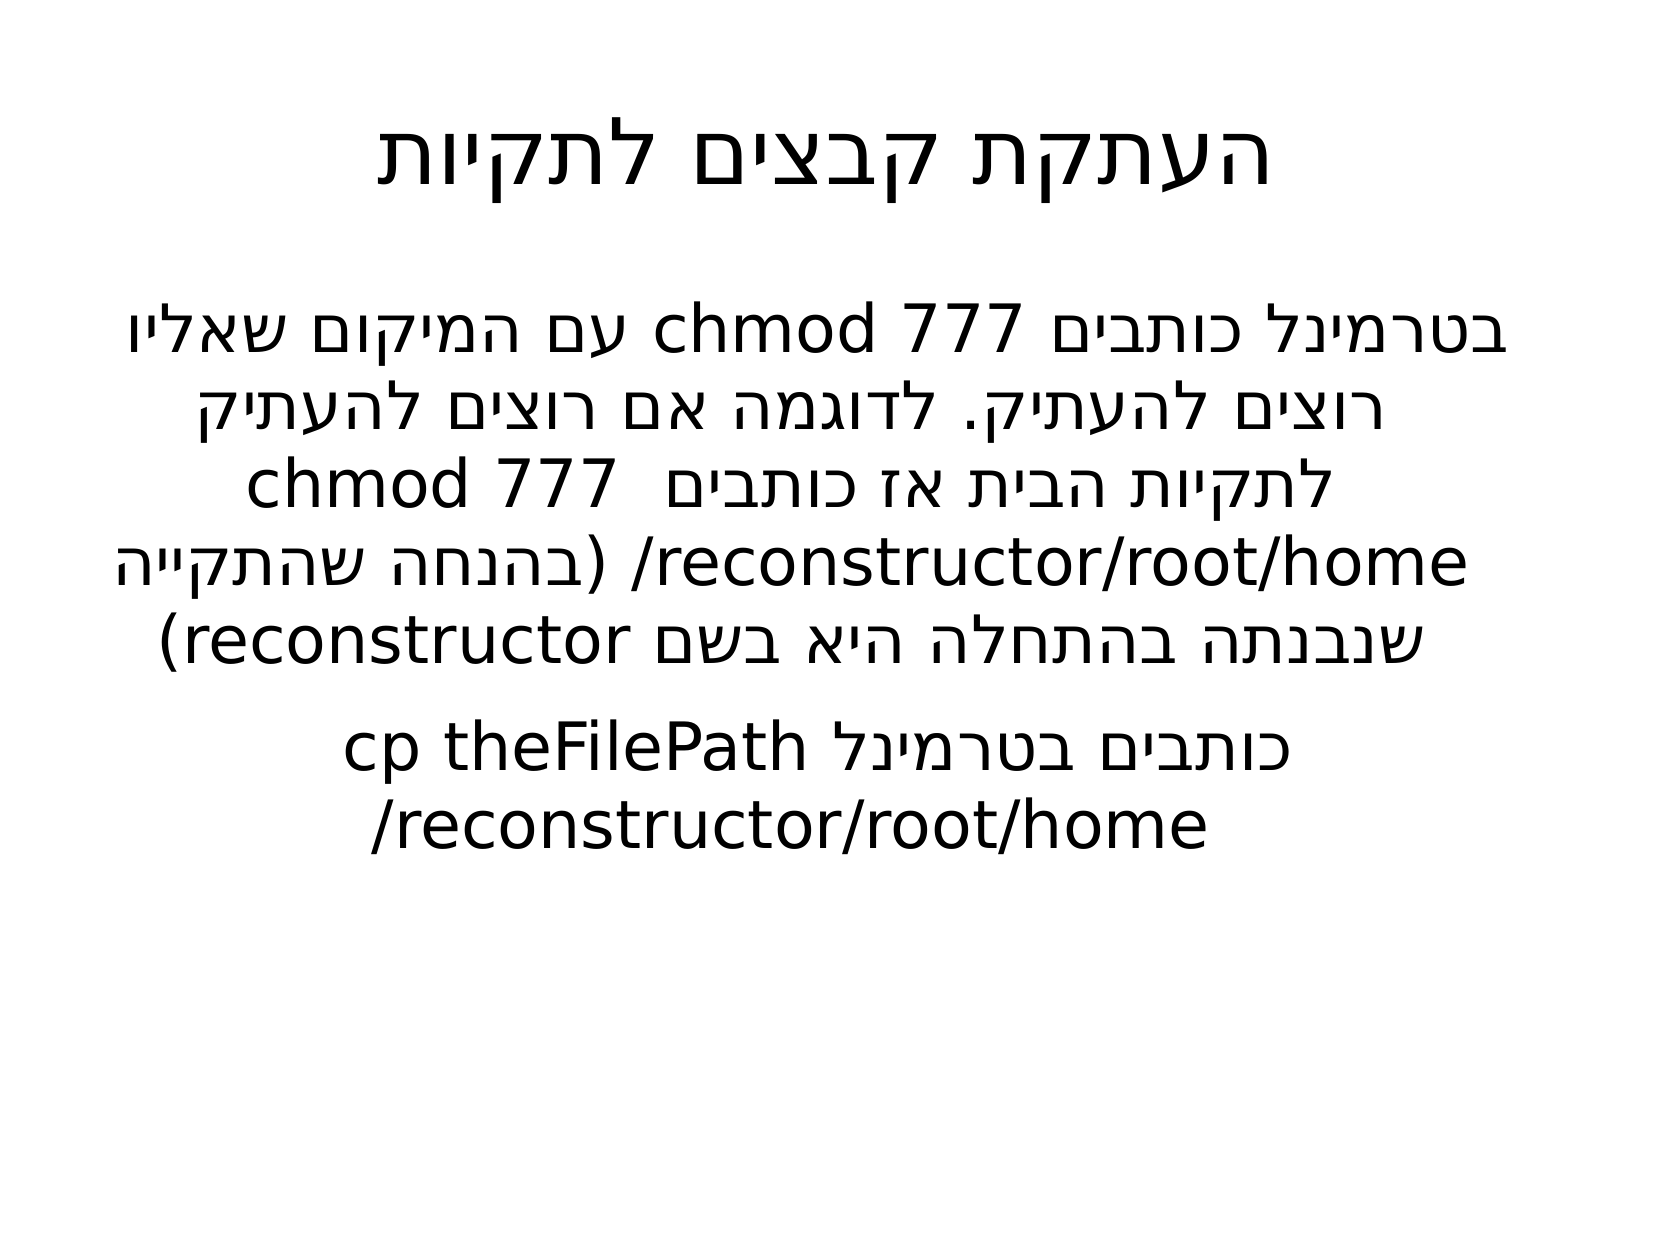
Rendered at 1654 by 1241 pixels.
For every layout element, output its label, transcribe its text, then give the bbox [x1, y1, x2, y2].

title העתקת קבצים לתקיות [82, 56, 1571, 250]
list בטרמינל כותבים chmod 777 עם המיקום שאליו רוצים להעתיק. לדוגמה אם רוצים להעתיק לתקיות הבית אז כותבים chmod 777 /reconstructor/root/home (בהנחה שהתקייה שנבנתה בהתחלה היא בשם reconstructor) כותבים בטרמינל cp theFilePath /reconstructor/root/home [82, 290, 1571, 1094]
